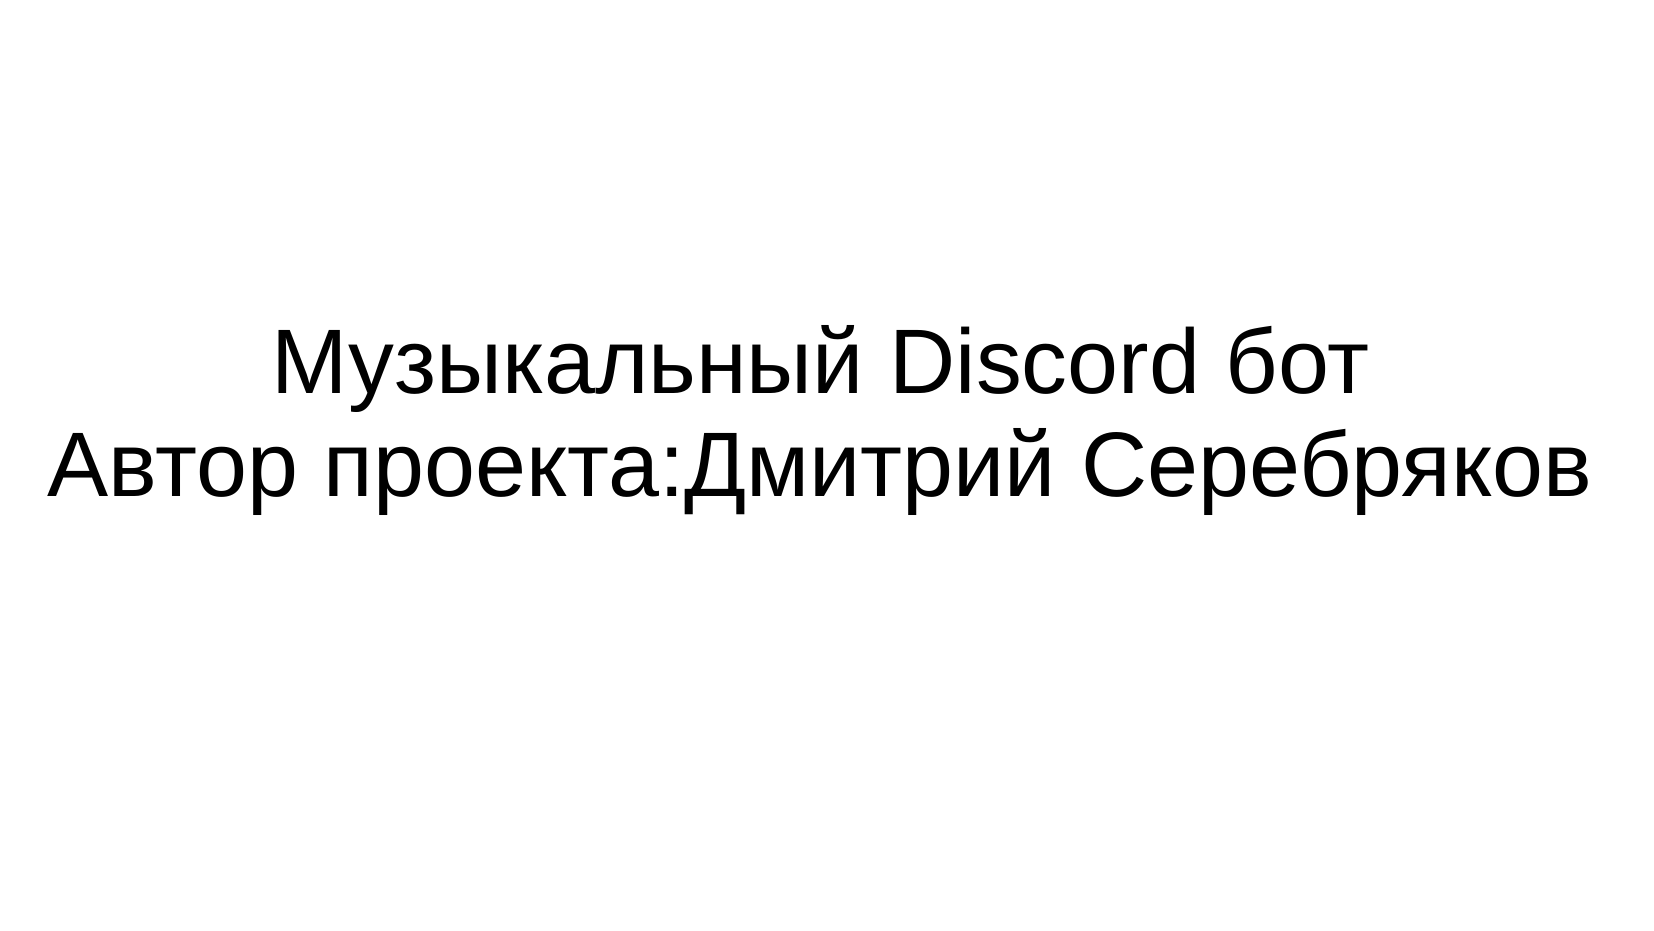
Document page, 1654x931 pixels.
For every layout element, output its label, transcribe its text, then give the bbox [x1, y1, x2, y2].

title Музыкальный Discord бот Автор проекта:Дмитрий Серебряков [47, 259, 1595, 567]
